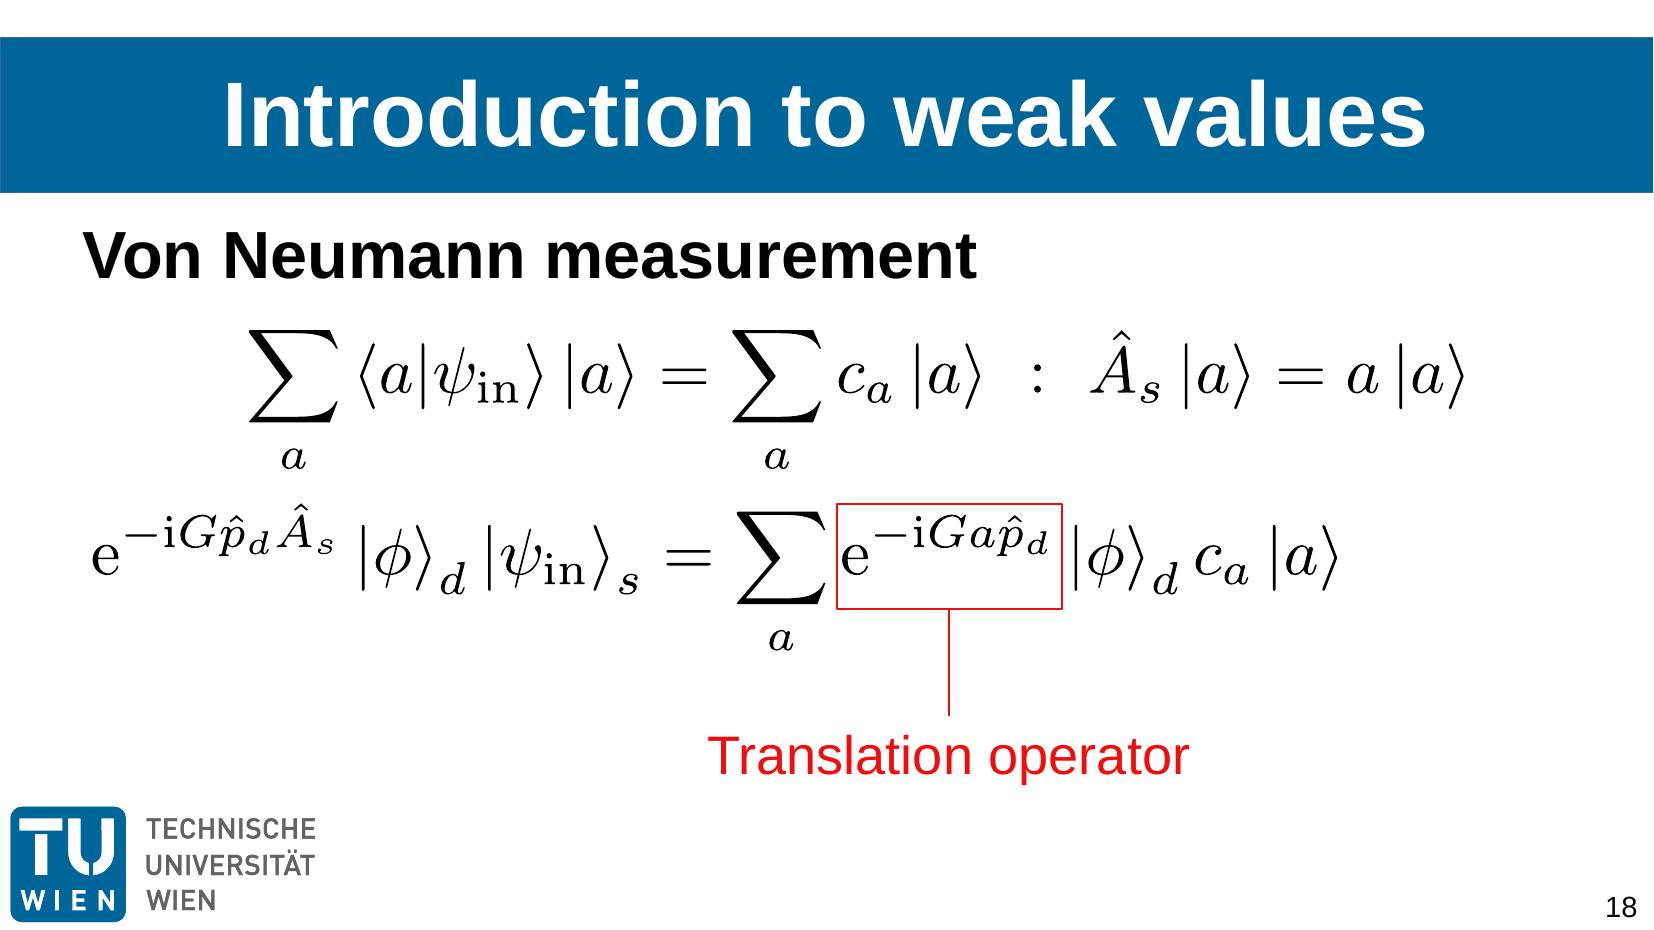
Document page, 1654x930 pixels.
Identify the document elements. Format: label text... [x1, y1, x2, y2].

text_box Translation operator [692, 717, 1207, 794]
list Von Neumann measurement [82, 217, 1571, 757]
title Introduction to weak values [0, 37, 1653, 193]
picture [838, 505, 1061, 608]
picture [87, 482, 1350, 660]
picture [232, 311, 1478, 477]
